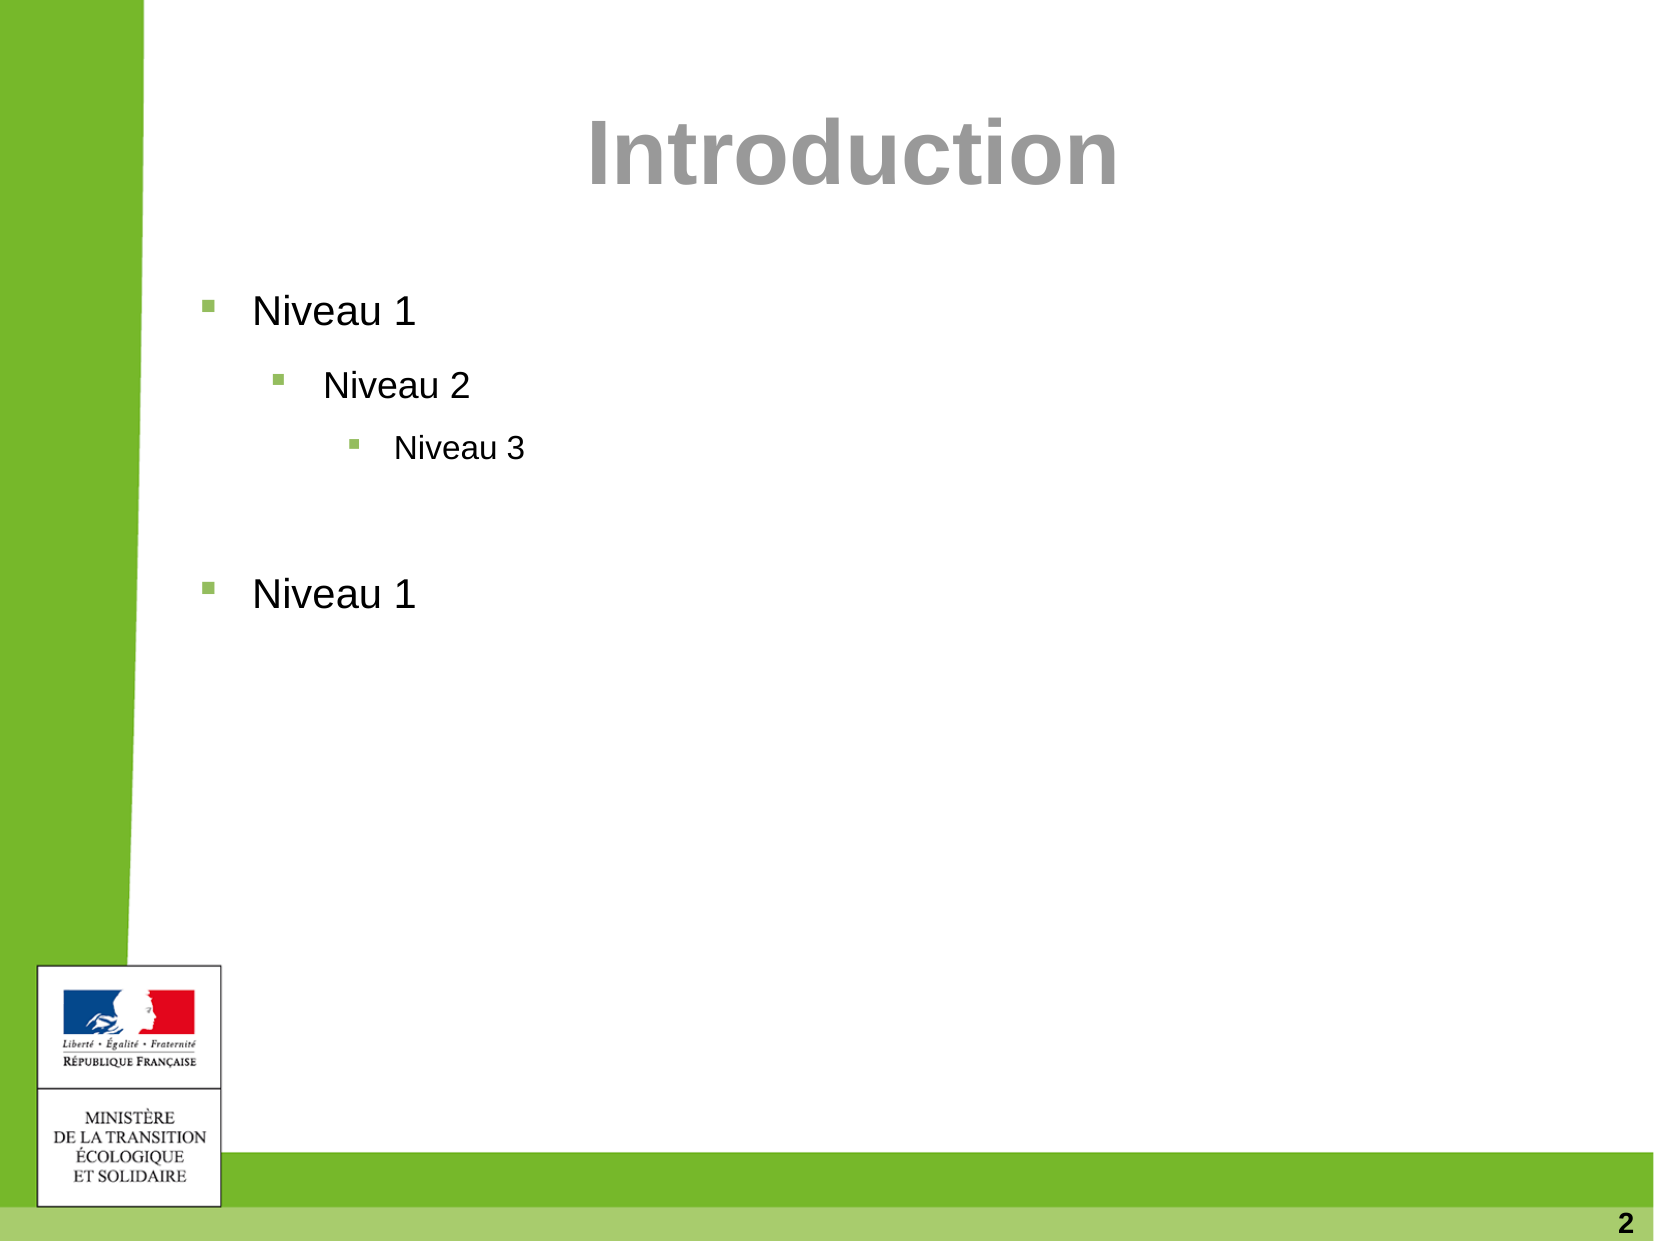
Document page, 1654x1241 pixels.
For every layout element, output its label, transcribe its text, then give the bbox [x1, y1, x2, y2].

picture [0, 0, 1654, 1241]
list Niveau 1 Niveau 2 Niveau 3 Niveau 1 [181, 288, 1511, 1107]
title Introduction [136, 56, 1571, 250]
